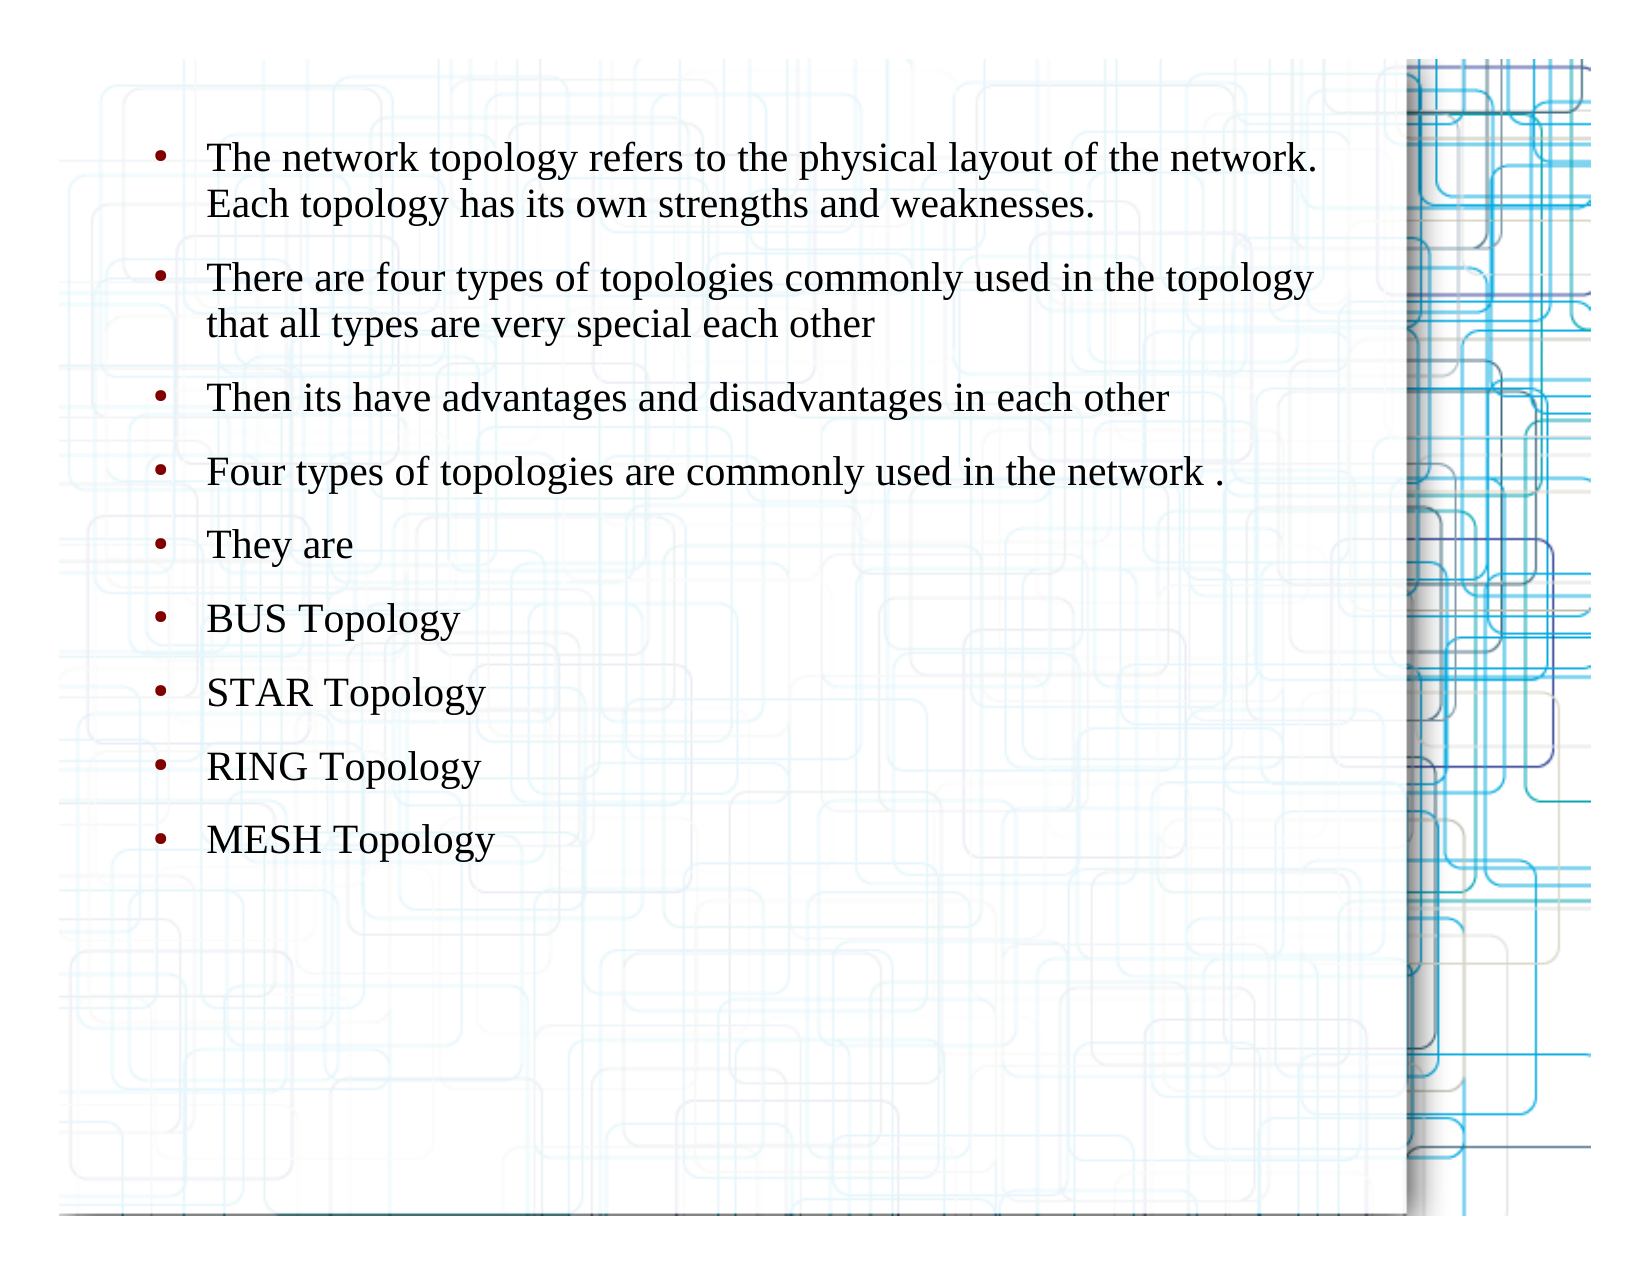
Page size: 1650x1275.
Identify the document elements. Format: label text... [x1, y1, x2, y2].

picture [59, 59, 1591, 1216]
list The network topology refers to the physical layout of the network. Each topology has its own strengths and weaknesses. There are four types of topologies commonly used in the topology that all types are very special each other Then its have advantages and disadvantages in each other Four types of topologies are commonly used in the network . They are BUS Topology STAR Topology RING Topology MESH Topology [135, 134, 1373, 1094]
